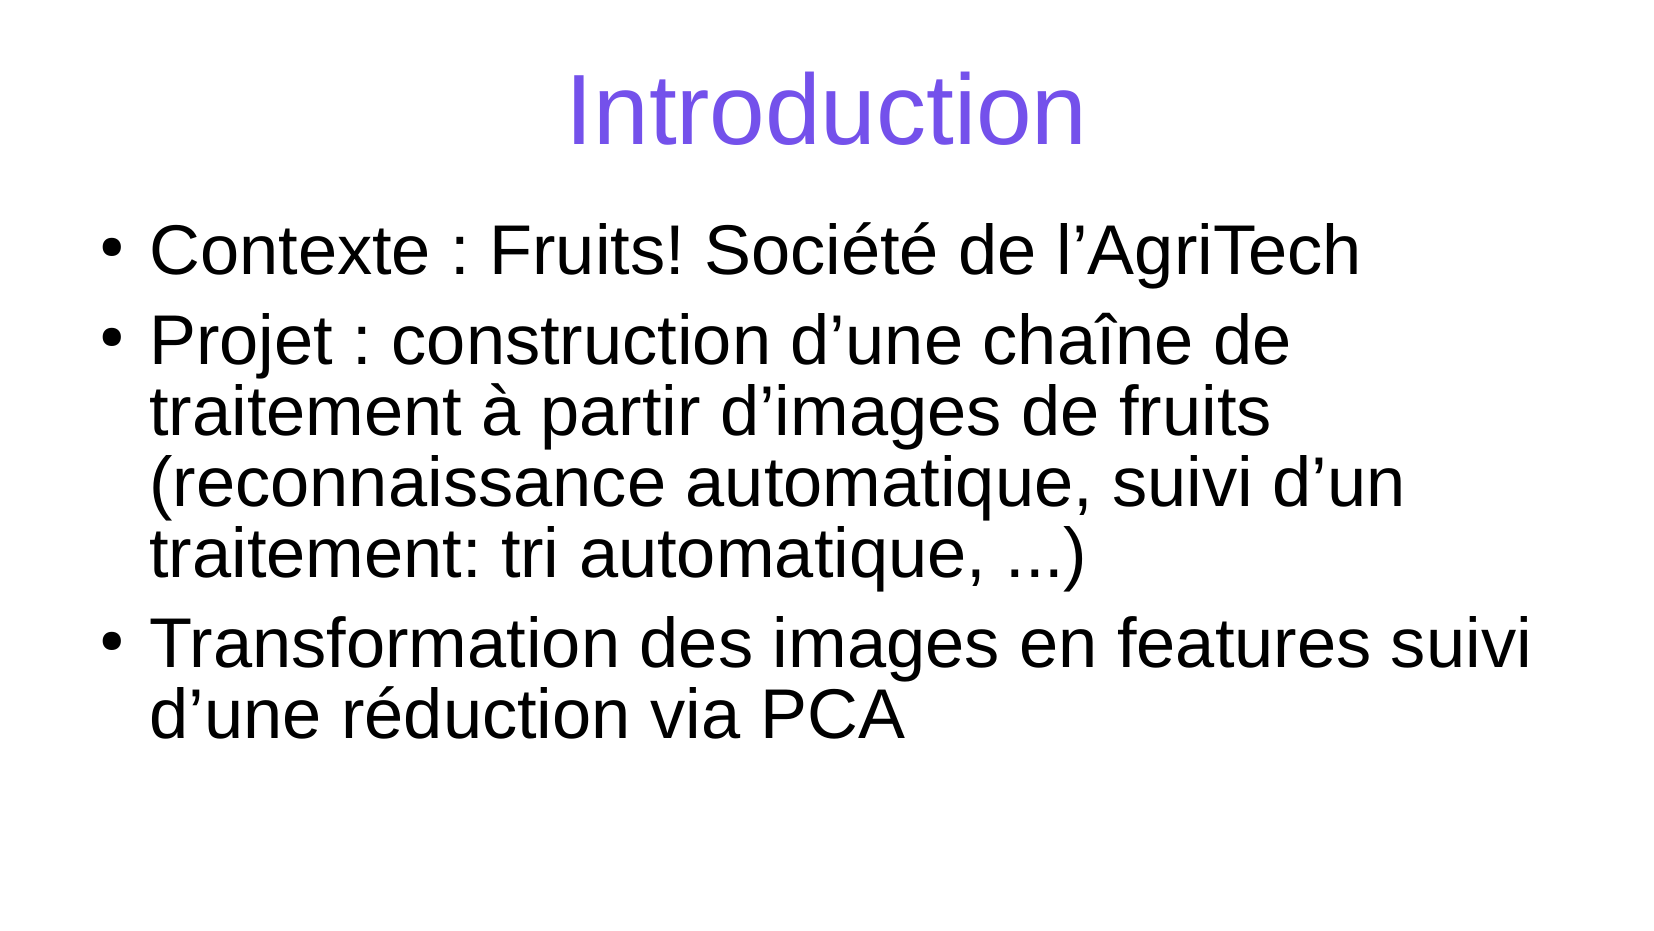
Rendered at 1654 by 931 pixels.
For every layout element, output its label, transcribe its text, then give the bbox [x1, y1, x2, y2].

list Contexte : Fruits! Société de l’AgriTech Projet : construction d’une chaîne de traitement à partir d’images de fruits (reconnaissance automatique, suivi d’un traitement: tri automatique, ...) Transformation des images en features suivi d’une réduction via PCA [82, 217, 1571, 758]
title Introduction [82, 37, 1571, 193]
